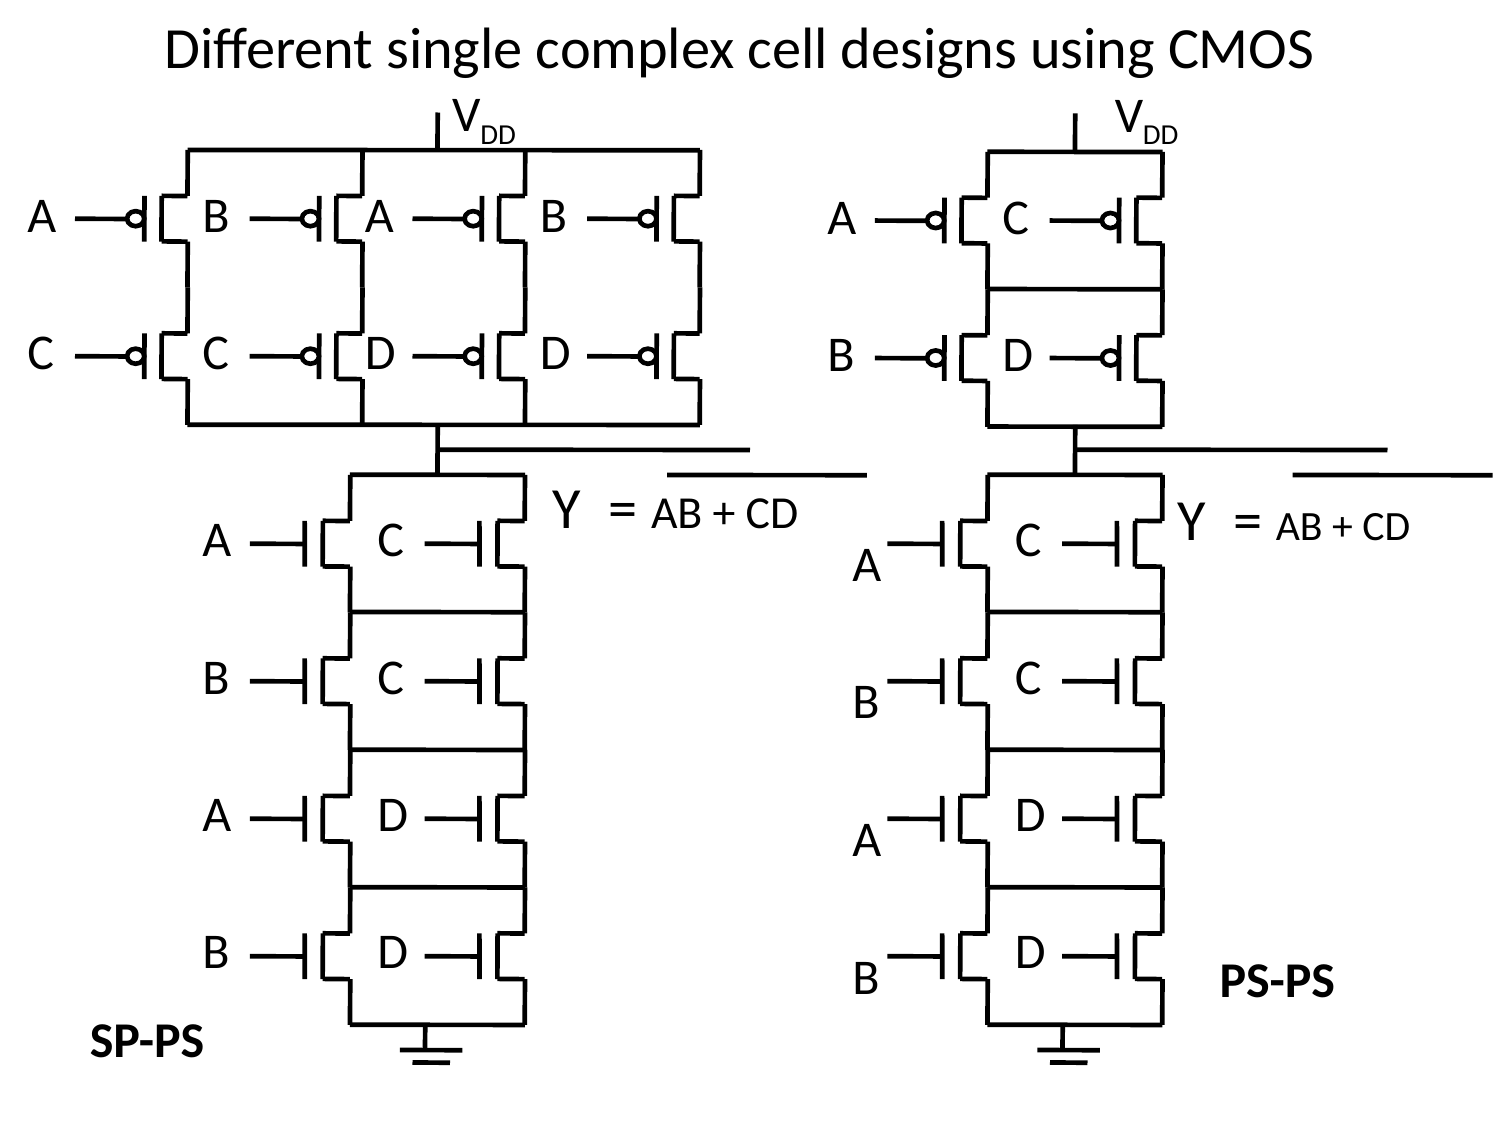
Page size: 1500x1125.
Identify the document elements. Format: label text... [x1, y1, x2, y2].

text_box VDD [437, 74, 650, 158]
text_box [127, 211, 145, 227]
text_box D [525, 312, 625, 388]
text_box PS-PS [1204, 940, 1418, 1015]
text_box [464, 348, 482, 364]
list Y = AB + CD [537, 462, 943, 563]
text_box B [187, 636, 288, 712]
text_box C [12, 312, 113, 388]
text_box C [999, 636, 1100, 712]
text_box [301, 348, 320, 364]
text_box B [837, 936, 938, 1012]
title Different single complex cell designs using CMOS [0, 0, 1489, 114]
text_box SP-PS [75, 999, 308, 1075]
text_box [639, 211, 657, 227]
text_box Y = AB + CD [1162, 474, 1500, 575]
text_box [1101, 350, 1120, 366]
text_box A [837, 524, 938, 599]
text_box [464, 211, 482, 227]
text_box A [12, 174, 113, 250]
text_box [1101, 212, 1120, 229]
text_box D [999, 911, 1100, 987]
text_box A [187, 774, 288, 849]
text_box [127, 348, 145, 364]
text_box A [187, 499, 288, 574]
text_box B [525, 174, 625, 250]
text_box [927, 350, 945, 366]
text_box D [987, 314, 1088, 390]
text_box B [812, 314, 913, 390]
text_box A [837, 799, 938, 874]
text_box C [362, 499, 463, 574]
text_box VDD [1099, 74, 1313, 159]
text_box D [362, 774, 463, 849]
text_box [639, 348, 657, 364]
text_box C [187, 312, 288, 388]
text_box A [812, 176, 913, 252]
text_box B [837, 661, 938, 737]
text_box [301, 211, 320, 227]
text_box D [999, 774, 1100, 849]
text_box B [187, 174, 288, 250]
text_box D [350, 312, 450, 388]
text_box C [999, 499, 1100, 574]
text_box A [350, 174, 450, 250]
text_box D [362, 911, 463, 987]
text_box [927, 212, 945, 229]
text_box C [362, 636, 463, 712]
text_box C [987, 176, 1088, 252]
text_box B [187, 911, 288, 987]
